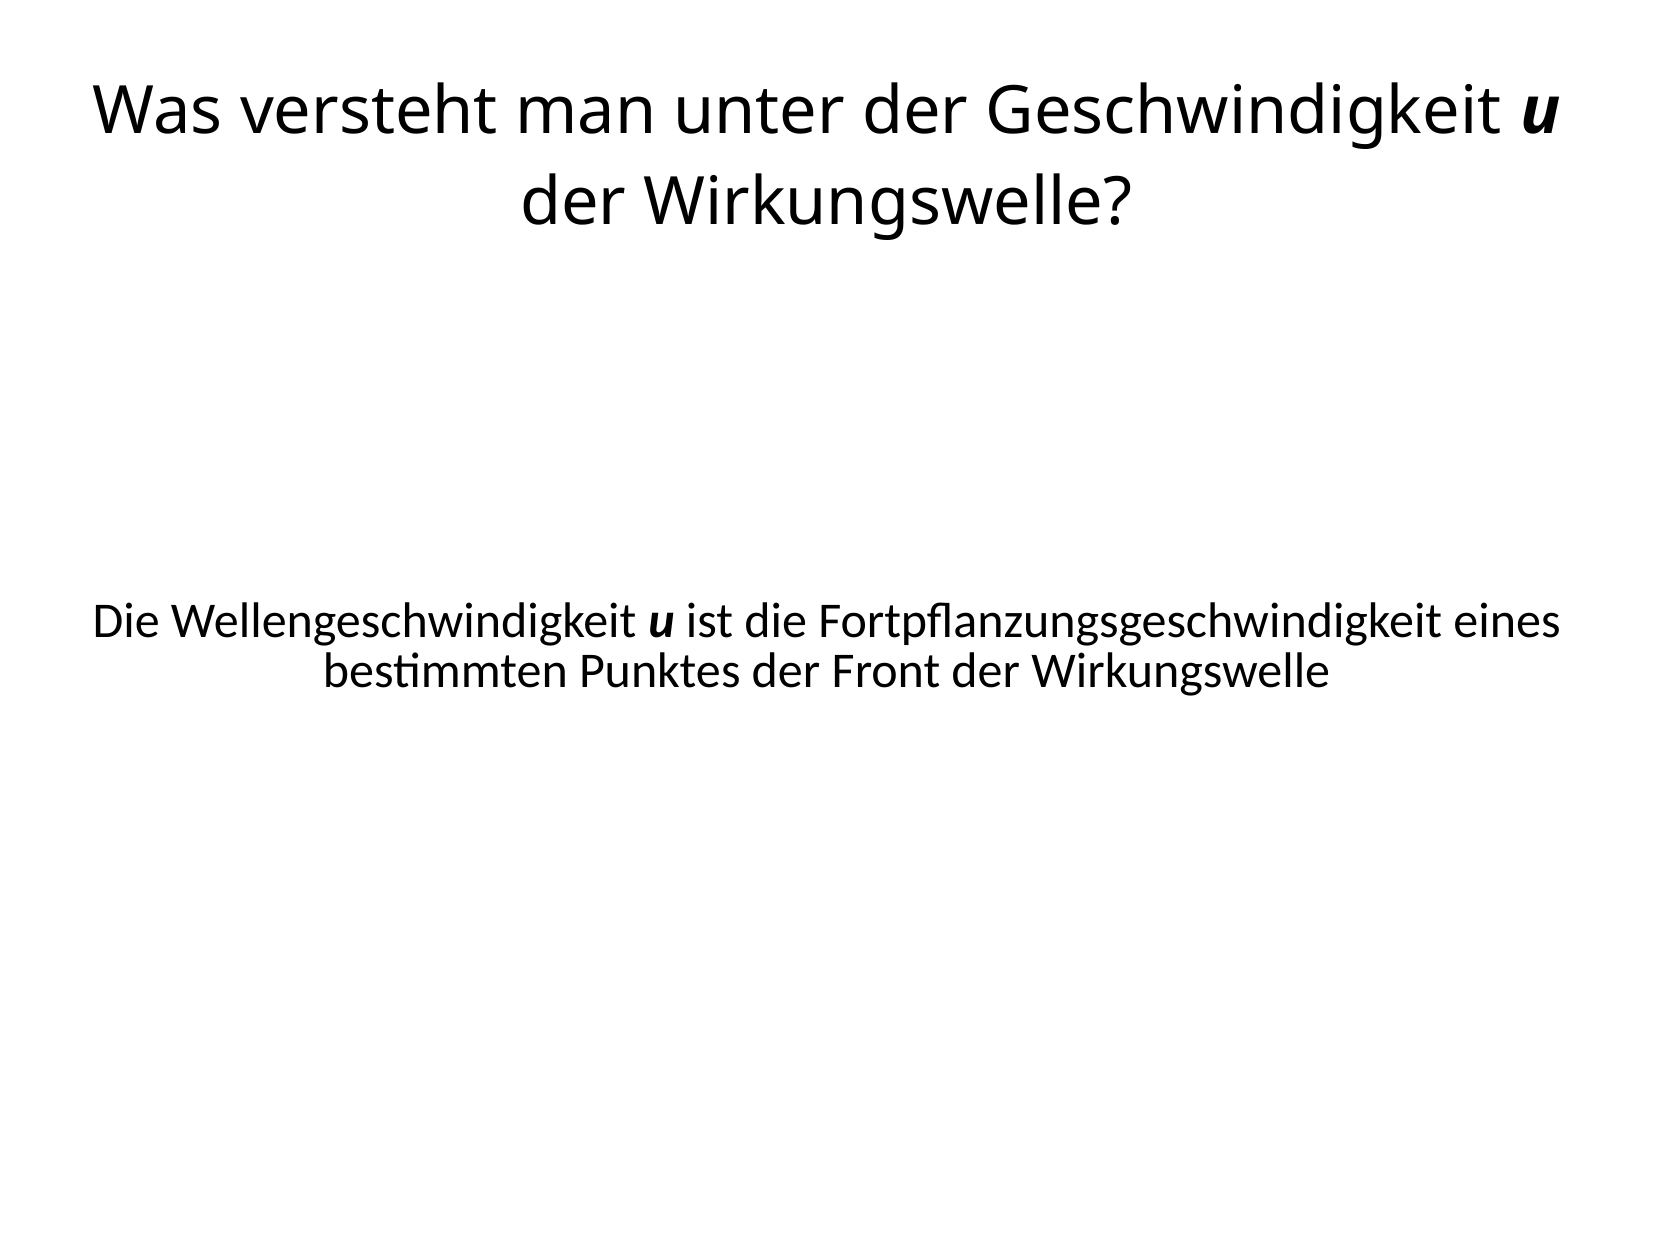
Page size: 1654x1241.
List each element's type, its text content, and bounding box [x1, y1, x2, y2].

title Was versteht man unter der Geschwindigkeit u der Wirkungswelle? [82, 49, 1571, 257]
subtitle Die Wellengeschwindigkeit u ist die Fortpflanzungsgeschwindigkeit eines bestimmten Punktes der Front der Wirkungswelle [82, 290, 1571, 1010]
